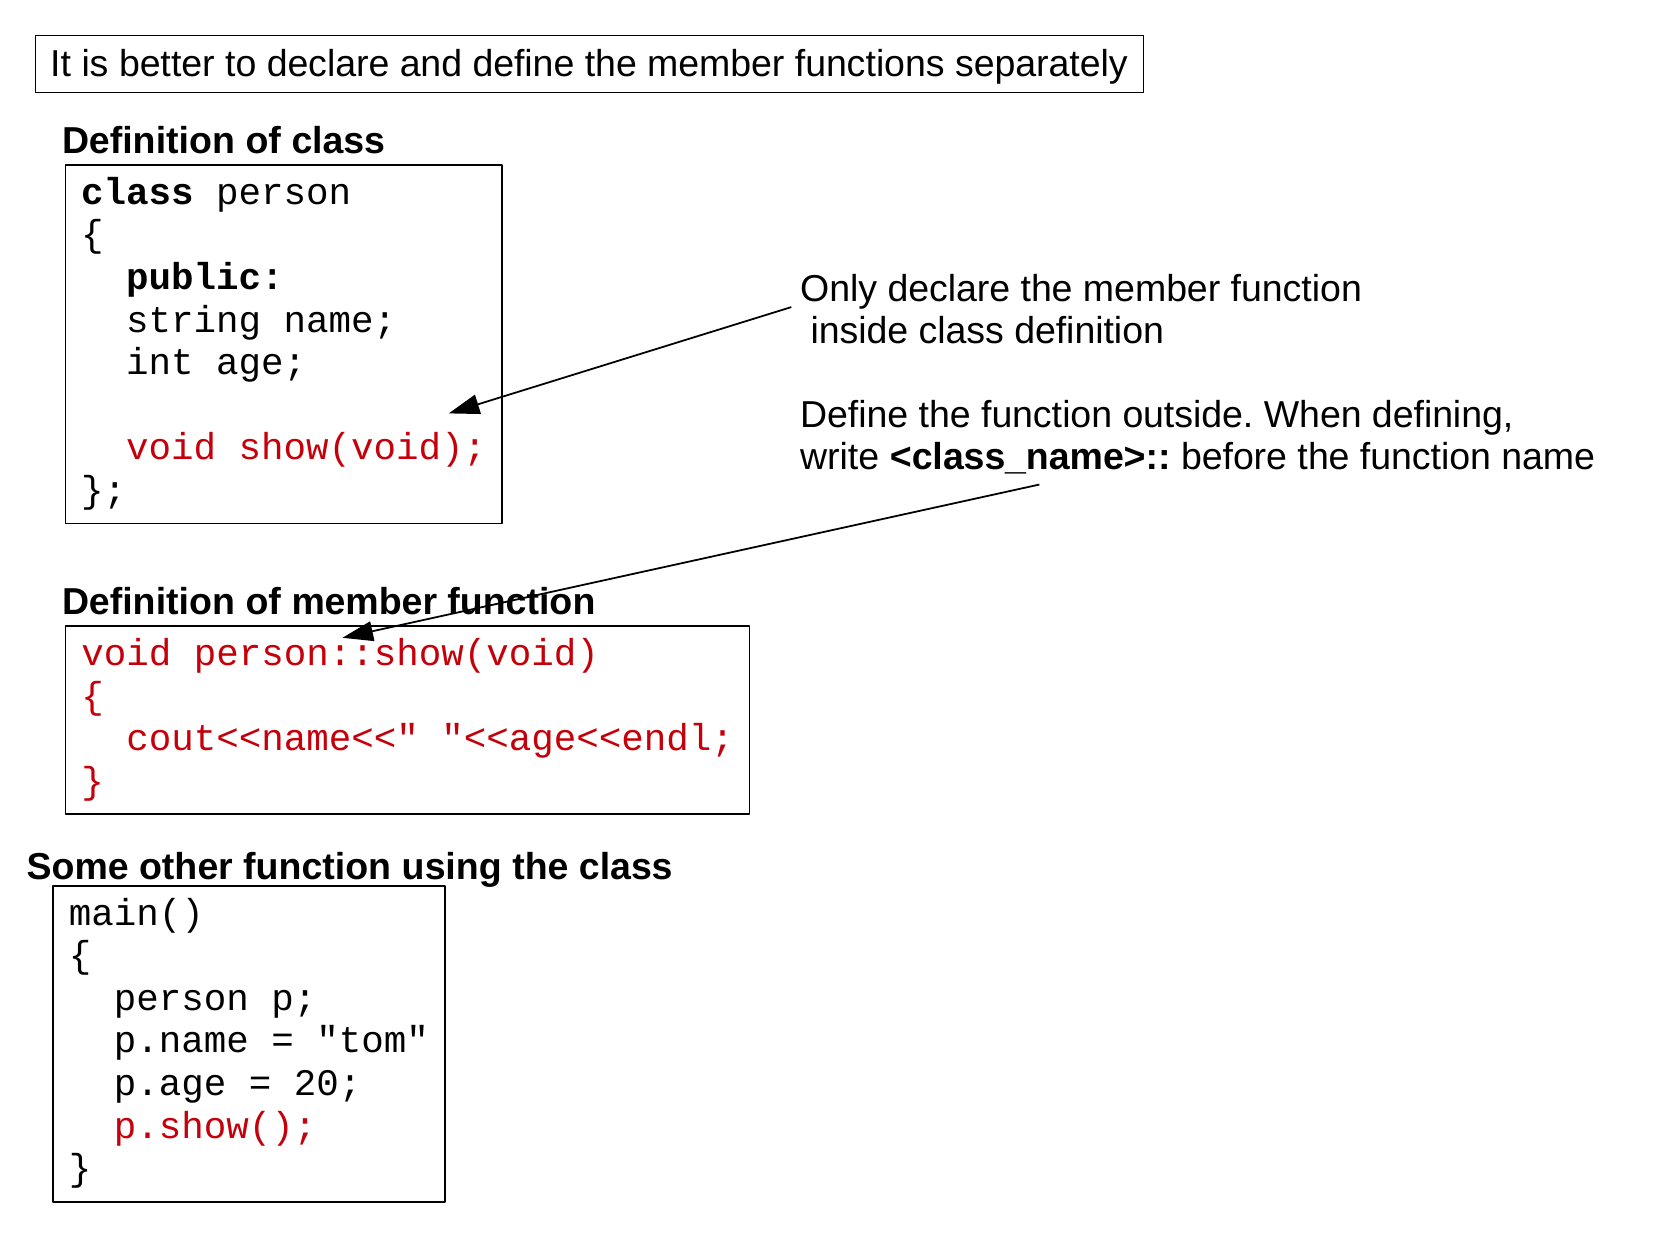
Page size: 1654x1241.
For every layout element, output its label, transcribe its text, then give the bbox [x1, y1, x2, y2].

text_box Definition of class [47, 112, 401, 170]
text_box Some other function using the class [11, 837, 688, 895]
text_box It is better to declare and define the member functions separately [35, 35, 1144, 93]
text_box main() { person p; p.name = "tom" p.age = 20; p.show(); } [53, 895, 445, 1202]
text_box class person { public: string name; int age; void show(void); }; [65, 164, 502, 524]
text_box Definition of member function [47, 572, 611, 630]
text_box void person::show(void) { cout<<name<<" "<<age<<endl; } [65, 626, 750, 814]
text_box Definition of member function [387, 580, 611, 630]
text_box Only declare the member function inside class definition Define the function outside. When defining, write <class_name>:: before the function name [785, 259, 1611, 485]
